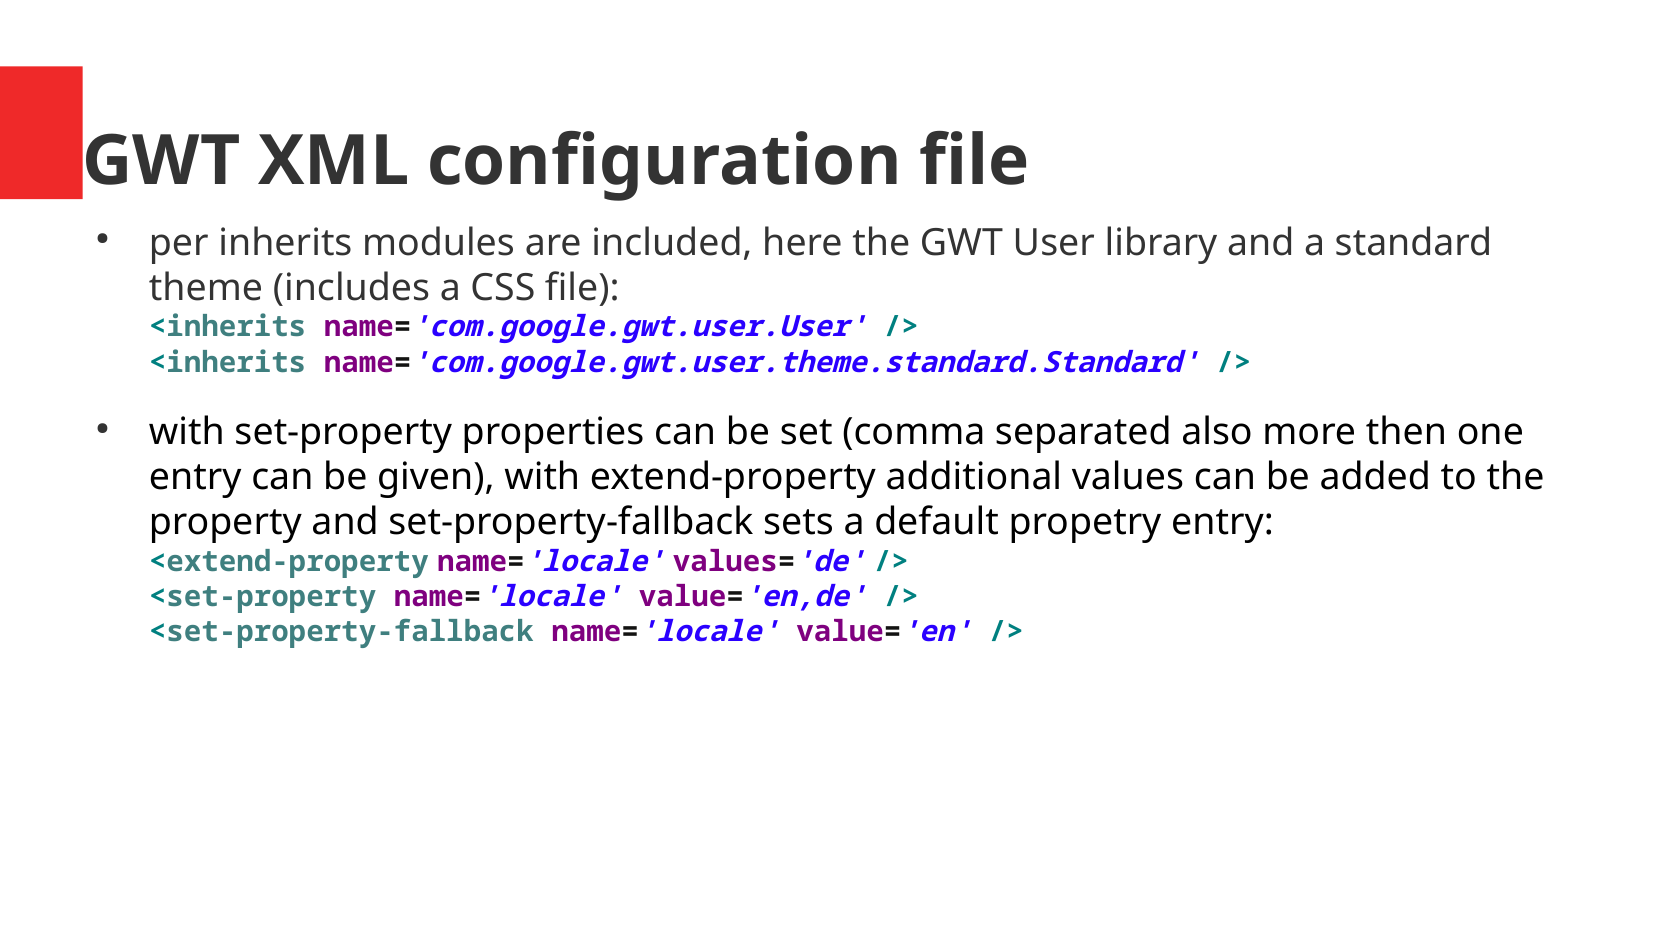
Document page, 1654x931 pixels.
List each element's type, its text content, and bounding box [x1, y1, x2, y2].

title GWT XML configuration file [82, 33, 1571, 196]
list per inherits modules are included, here the GWT User library and a standard theme (includes a CSS file): <inherits name='com.google.gwt.user.User' /> <inherits name='com.google.gwt.user.theme.standard.Standard' /> with set-property properties can be set (comma separated also more then one entry can be given), with extend-property additional values can be added to the property and set-property-fallback sets a default propetry entry: <extend-property name='locale' values='de' /> <set-property name='locale' value='en,de' /> <set-property-fallback name='locale' value='en' /> [78, 217, 1567, 804]
